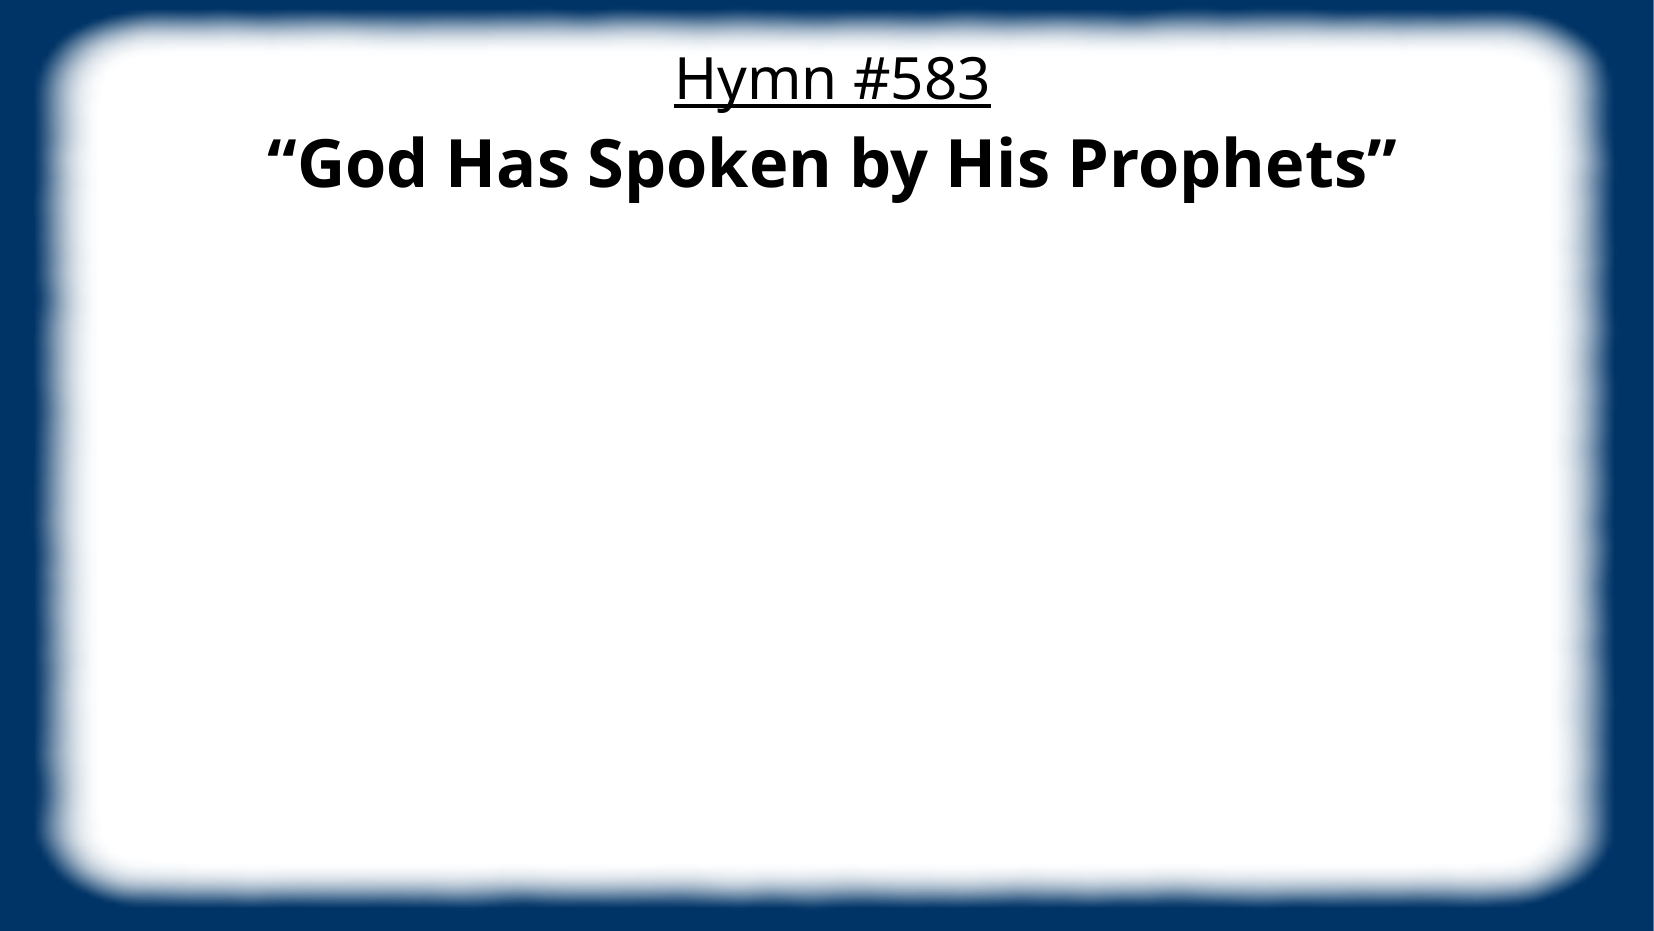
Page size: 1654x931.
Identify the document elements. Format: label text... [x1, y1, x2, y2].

text_box Hymn #583 “God Has Spoken by His Prophets” [105, 30, 1561, 221]
picture [0, 0, 1654, 931]
